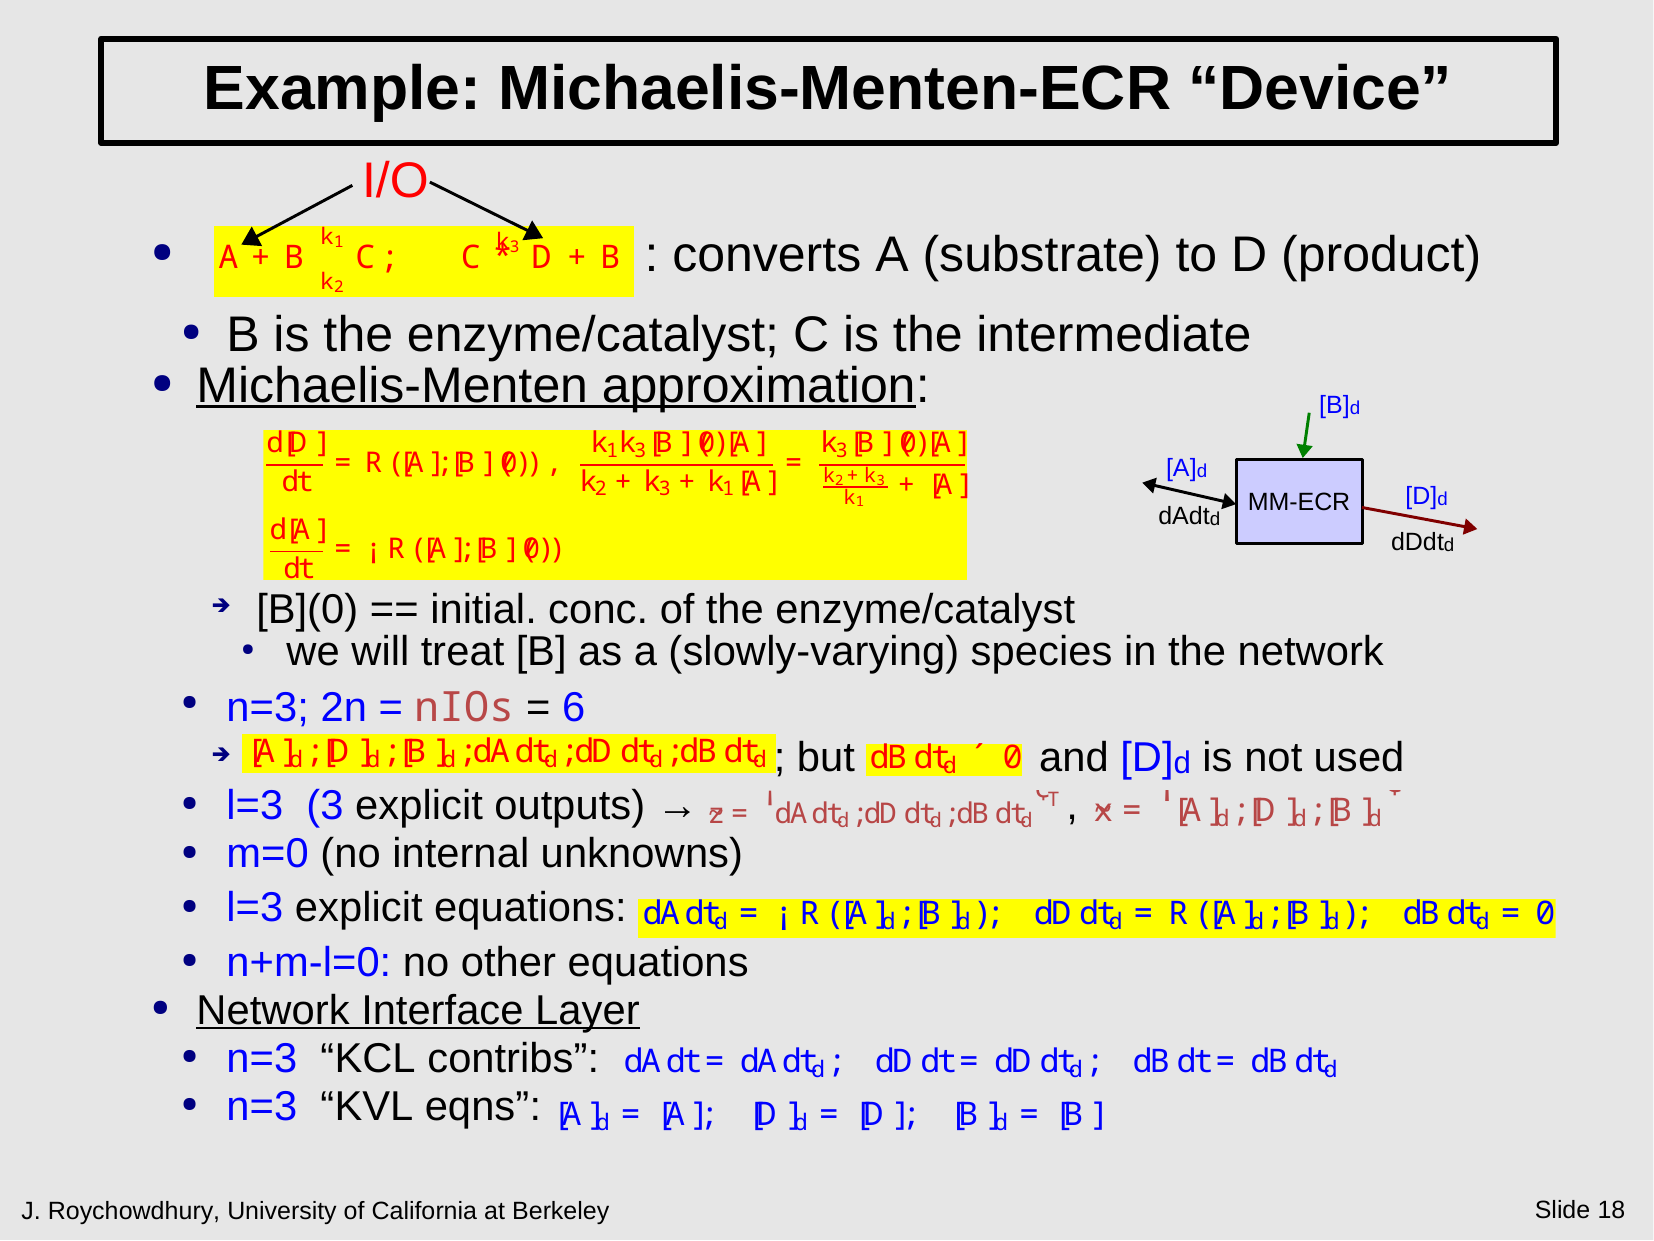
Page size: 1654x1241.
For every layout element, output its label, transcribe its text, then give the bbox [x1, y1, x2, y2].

picture [638, 898, 1556, 938]
picture [241, 733, 776, 773]
text_box dDdtd [1391, 528, 1455, 561]
picture [619, 1046, 1347, 1083]
list : converts A (substrate) to D (product) B is the enzyme/catalyst; C is the intermediate Michaelis-Menten approximation: [B](0) == initial. conc. of the enzyme/catalyst we will treat [B] as a (slowly-varying) species in the network n=3; 2n = nIOs = 6 ; but and [D]d is not used l=3 (3 explicit outputs) → , m=0 (no internal unknowns) l=3 explicit equations: n+m-l=0: no other equations Network Interface Layer n=3 “KCL contribs”: n=3 “KVL eqns”: [121, 230, 1569, 1136]
text_box [A]d [1166, 453, 1208, 487]
picture [550, 1099, 1105, 1139]
title Example: Michaelis-Menten-ECR “Device” [101, 38, 1557, 144]
text_box dAdtd [1158, 502, 1221, 536]
picture [213, 225, 635, 298]
text_box I/O [362, 151, 438, 208]
picture [1090, 790, 1402, 836]
text_box [D]d [1405, 481, 1448, 515]
picture [703, 790, 1069, 836]
picture [263, 429, 968, 581]
picture [865, 743, 1023, 777]
text_box MM-ECR [1236, 459, 1363, 544]
text_box [B]d [1319, 391, 1361, 424]
